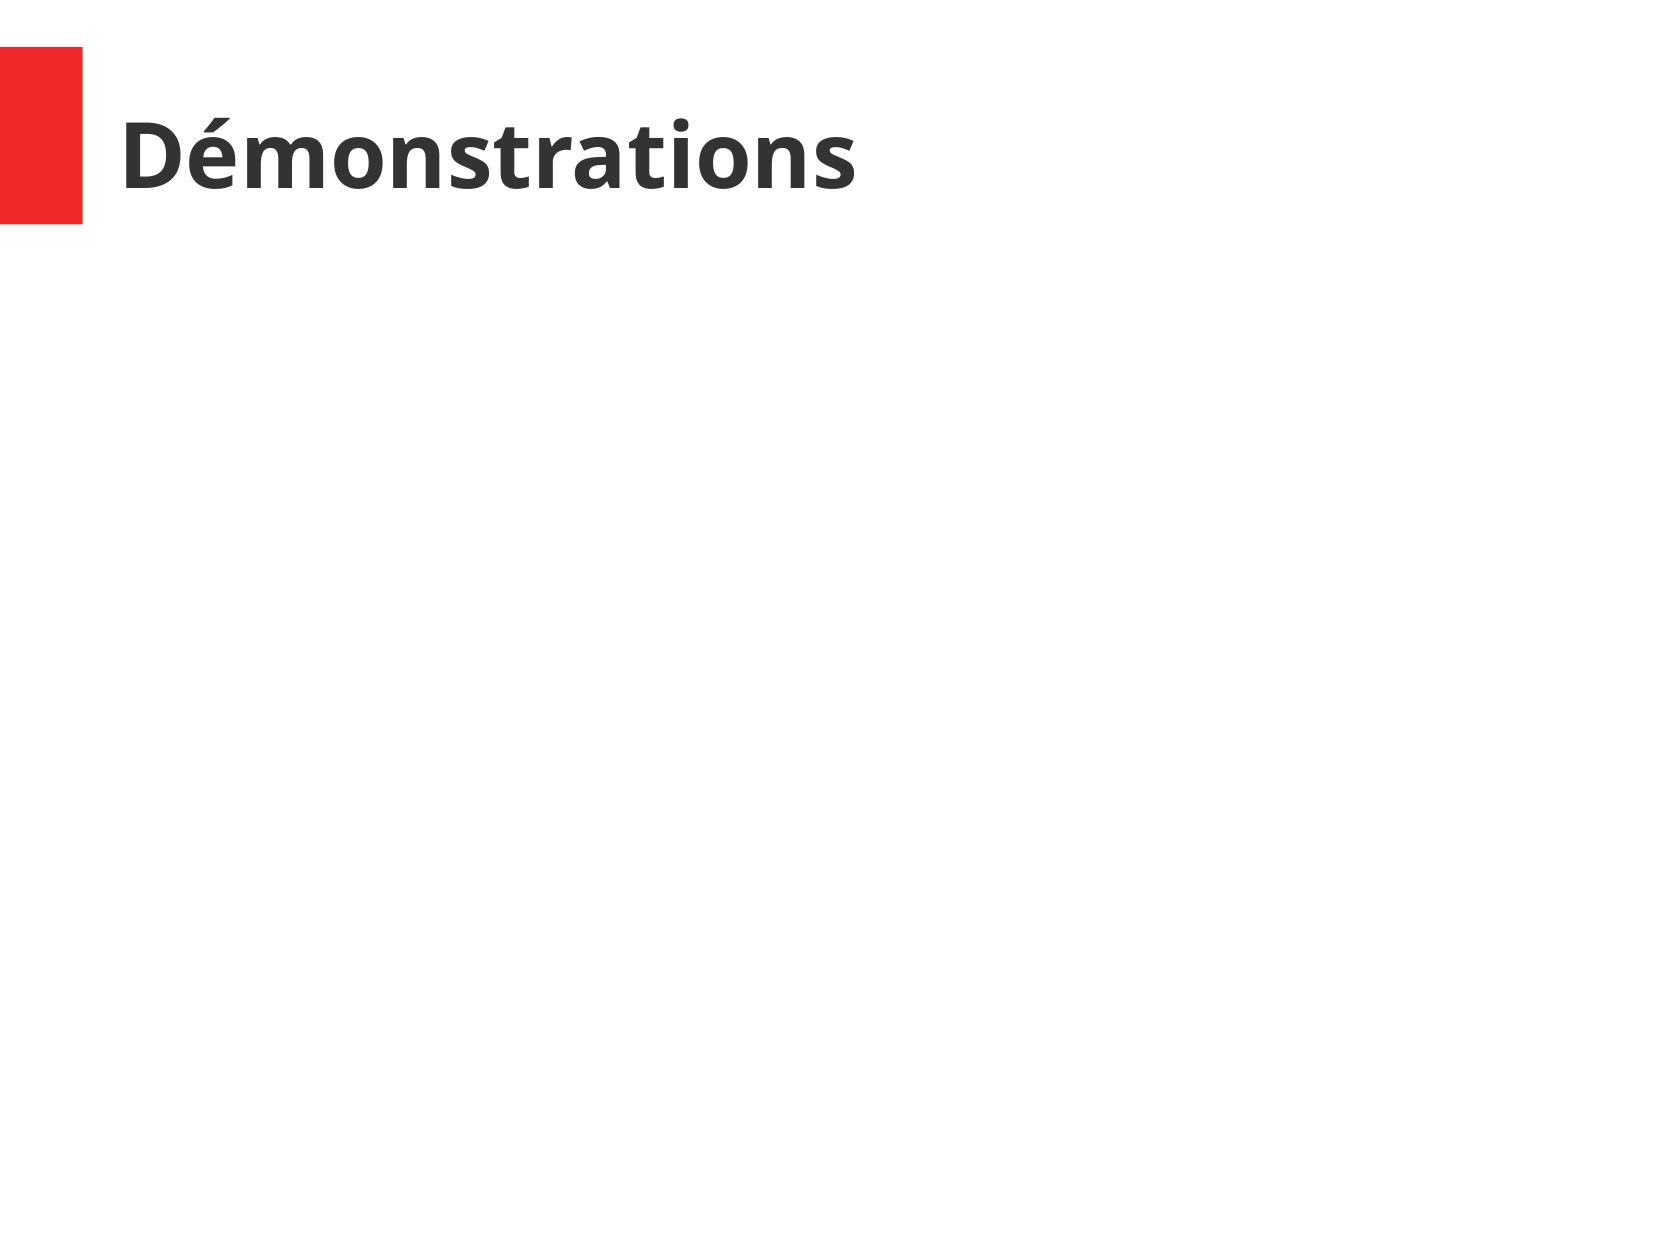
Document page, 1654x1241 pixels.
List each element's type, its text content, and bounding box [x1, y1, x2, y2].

title Démonstrations [118, 49, 1571, 257]
